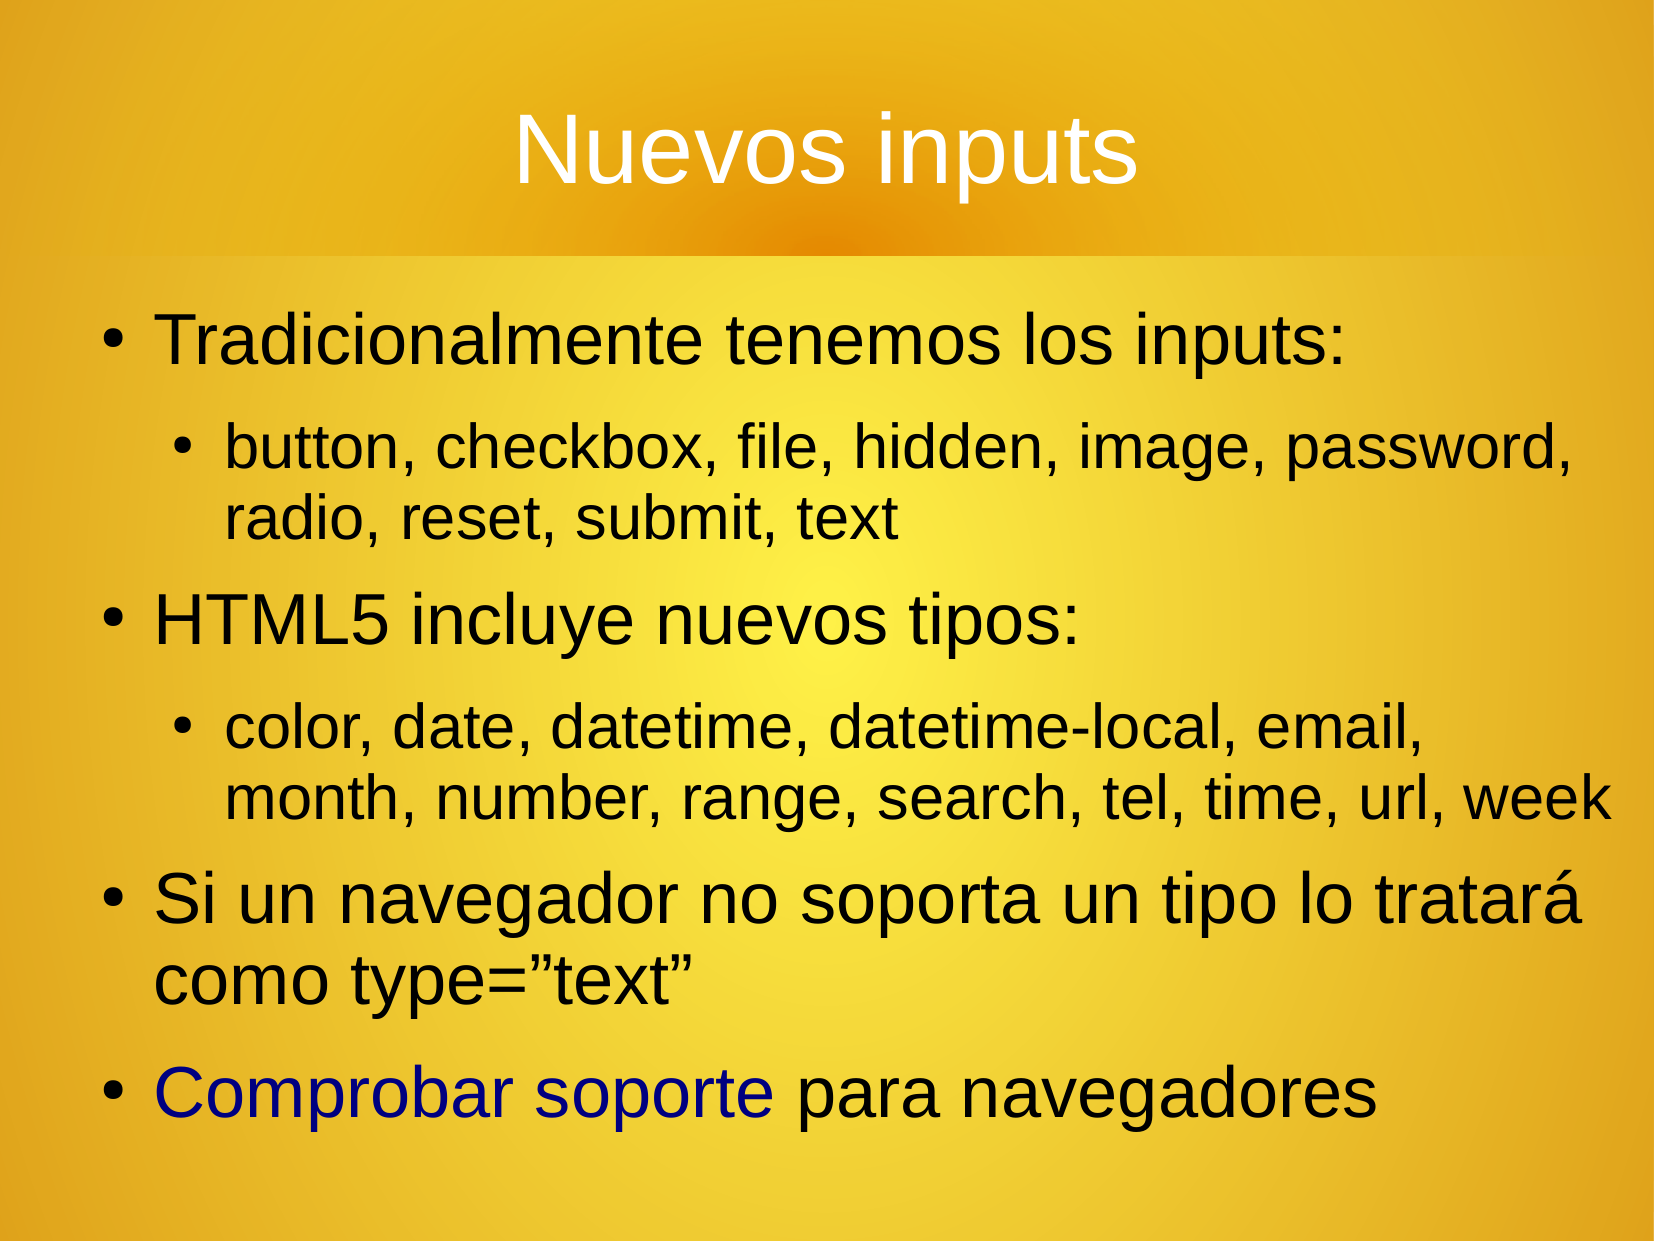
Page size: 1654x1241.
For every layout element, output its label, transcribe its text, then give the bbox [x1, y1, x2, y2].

list Tradicionalmente tenemos los inputs: button, checkbox, file, hidden, image, password, radio, reset, submit, text HTML5 incluye nuevos tipos: color, date, datetime, datetime-local, email, month, number, range, search, tel, time, url, week Si un navegador no soporta un tipo lo tratará como type=”text” Comprobar soporte para navegadores [82, 299, 1619, 1170]
title Nuevos inputs [82, 47, 1571, 252]
